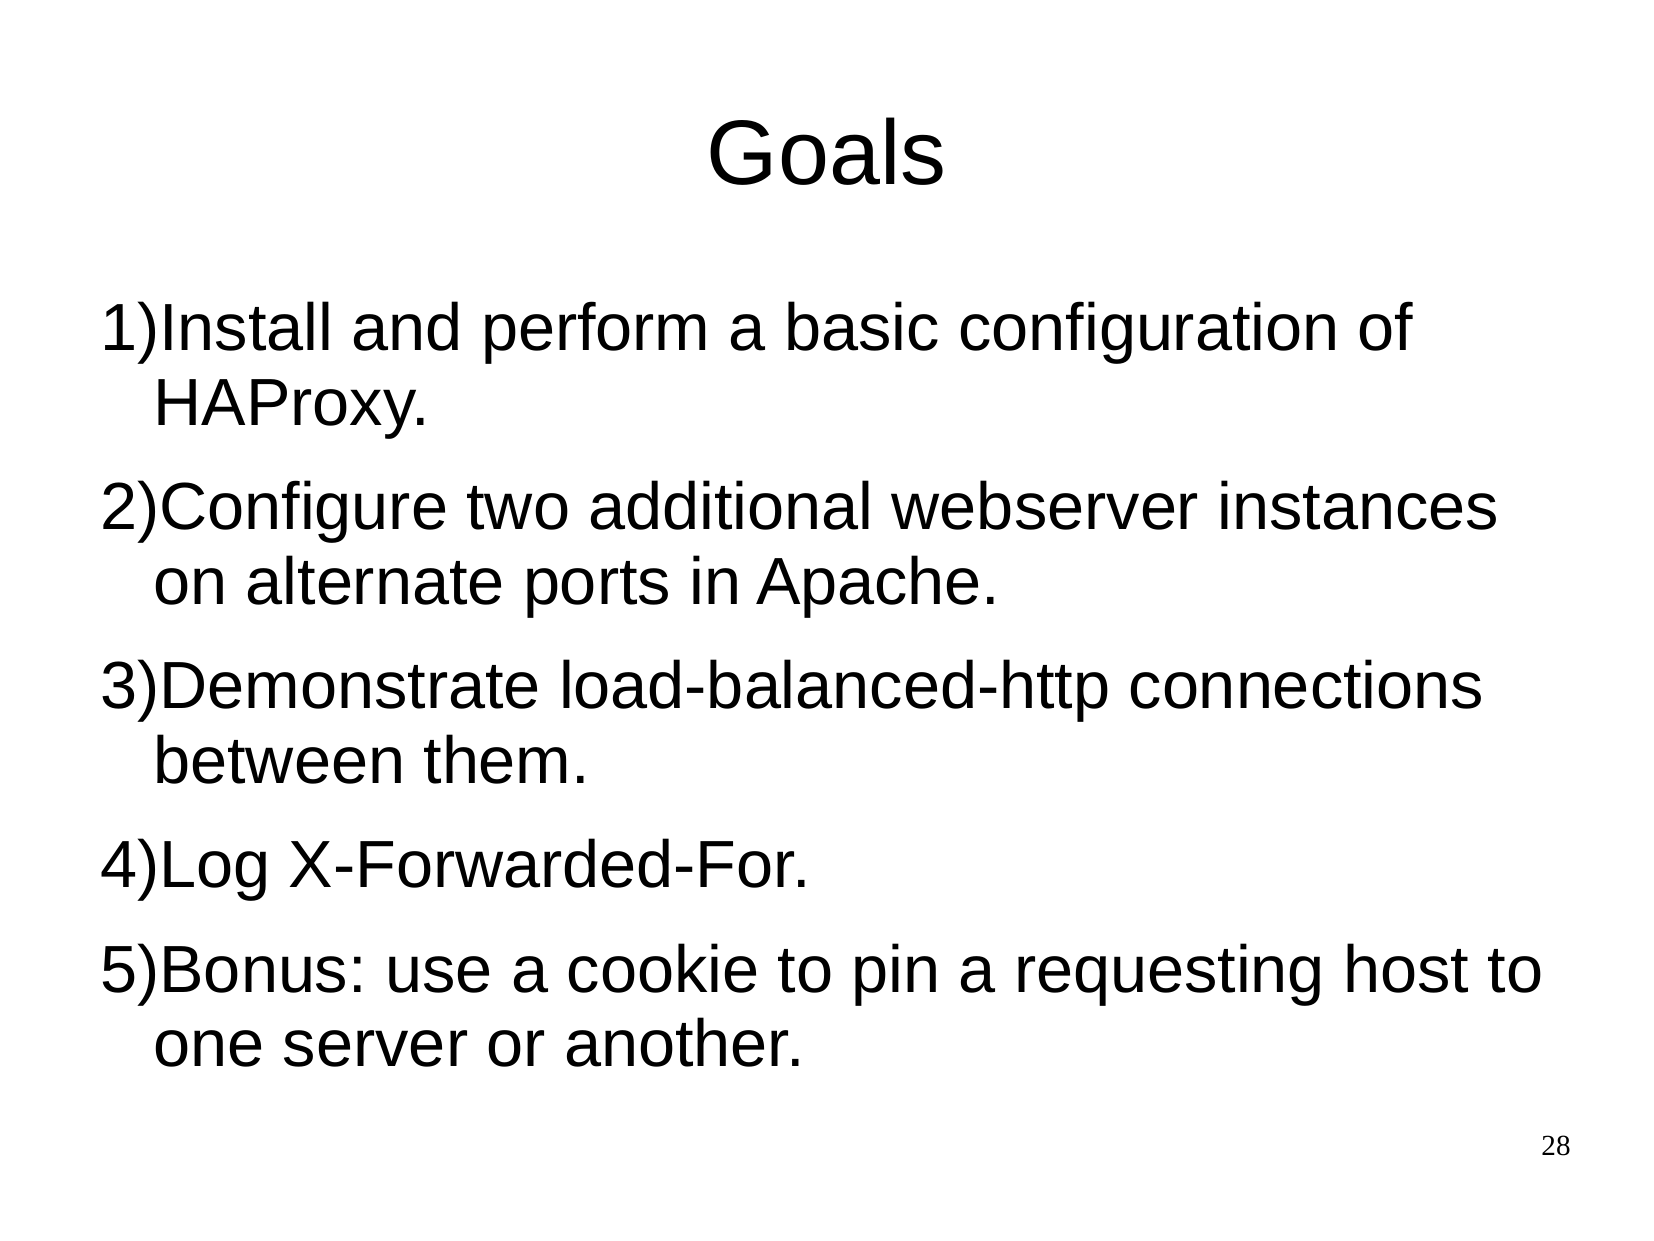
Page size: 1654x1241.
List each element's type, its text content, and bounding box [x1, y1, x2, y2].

list Install and perform a basic configuration of HAProxy. Configure two additional webserver instances on alternate ports in Apache. Demonstrate load-balanced-http connections between them. Log X-Forwarded-For. Bonus: use a cookie to pin a requesting host to one server or another. [82, 290, 1571, 1109]
title Goals [82, 49, 1571, 257]
